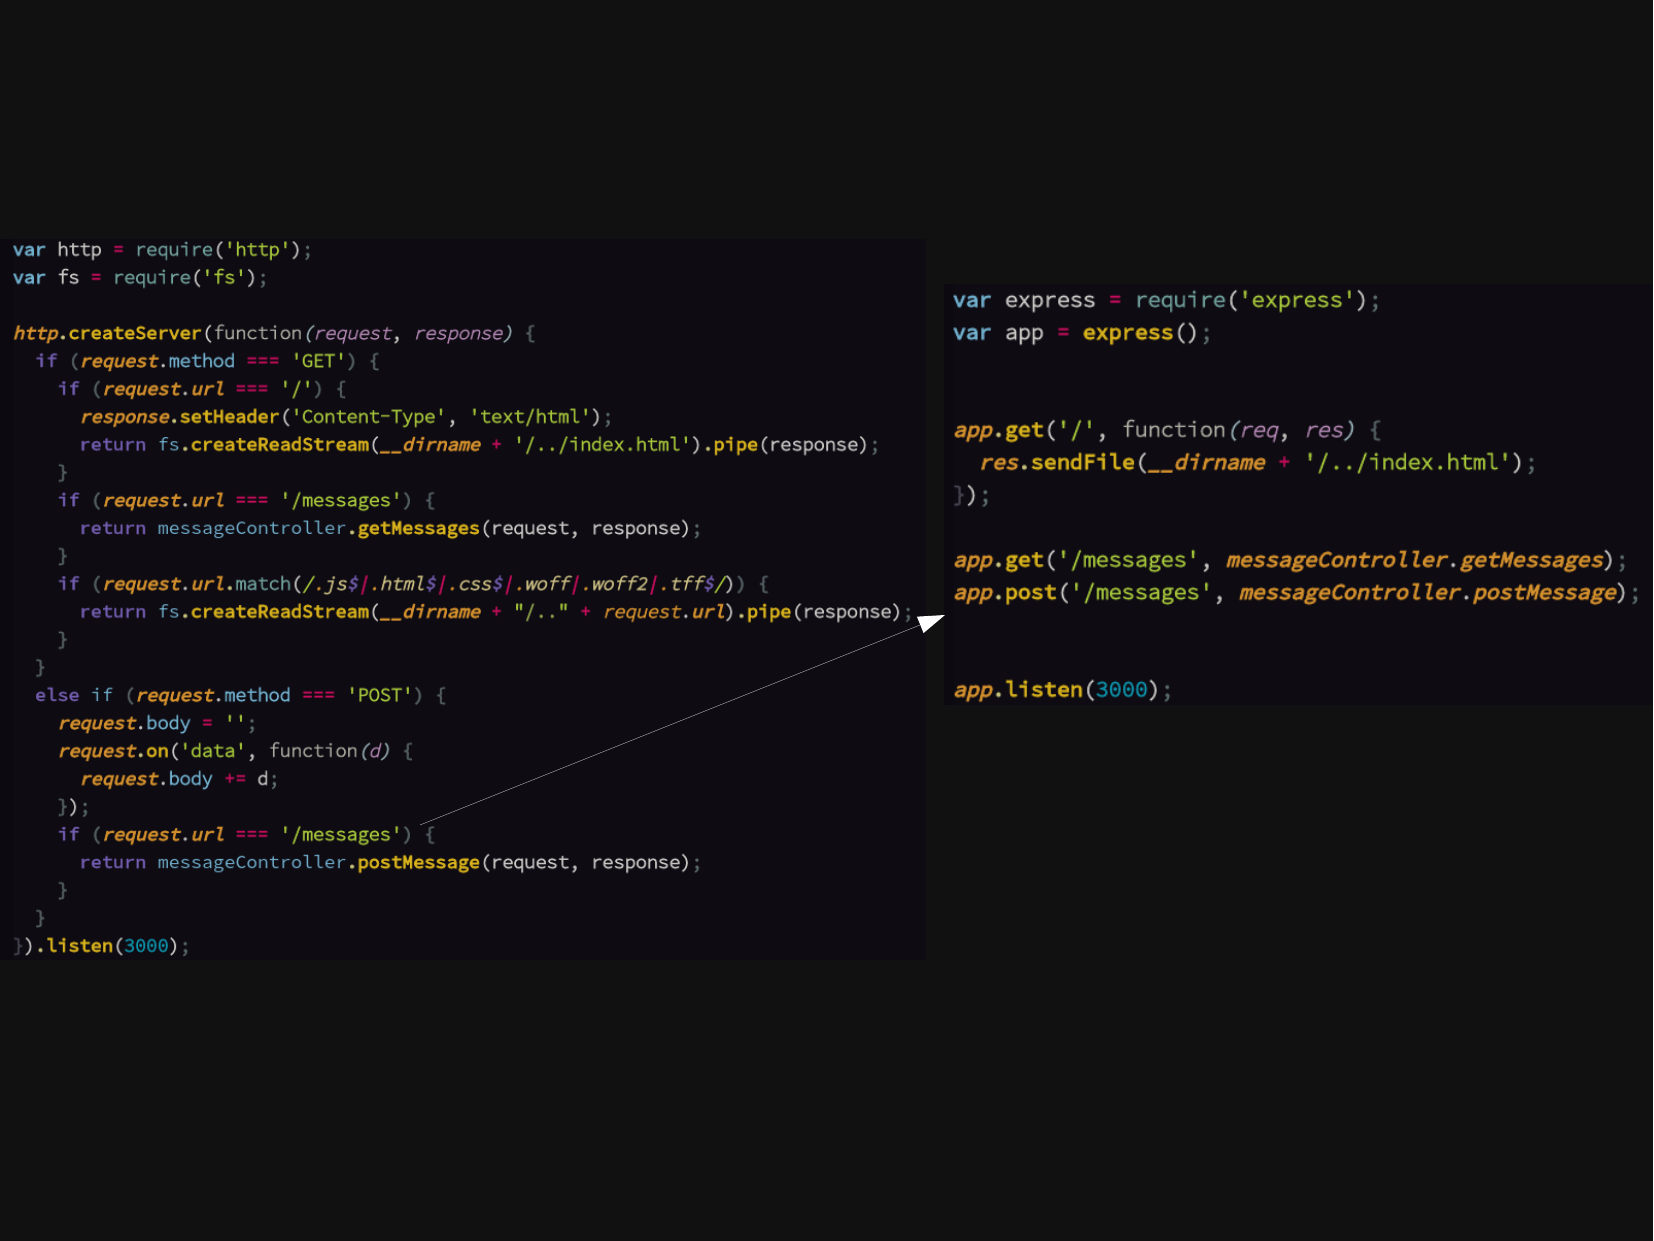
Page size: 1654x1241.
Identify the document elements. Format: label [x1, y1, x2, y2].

picture [944, 284, 1653, 706]
picture [0, 239, 926, 961]
